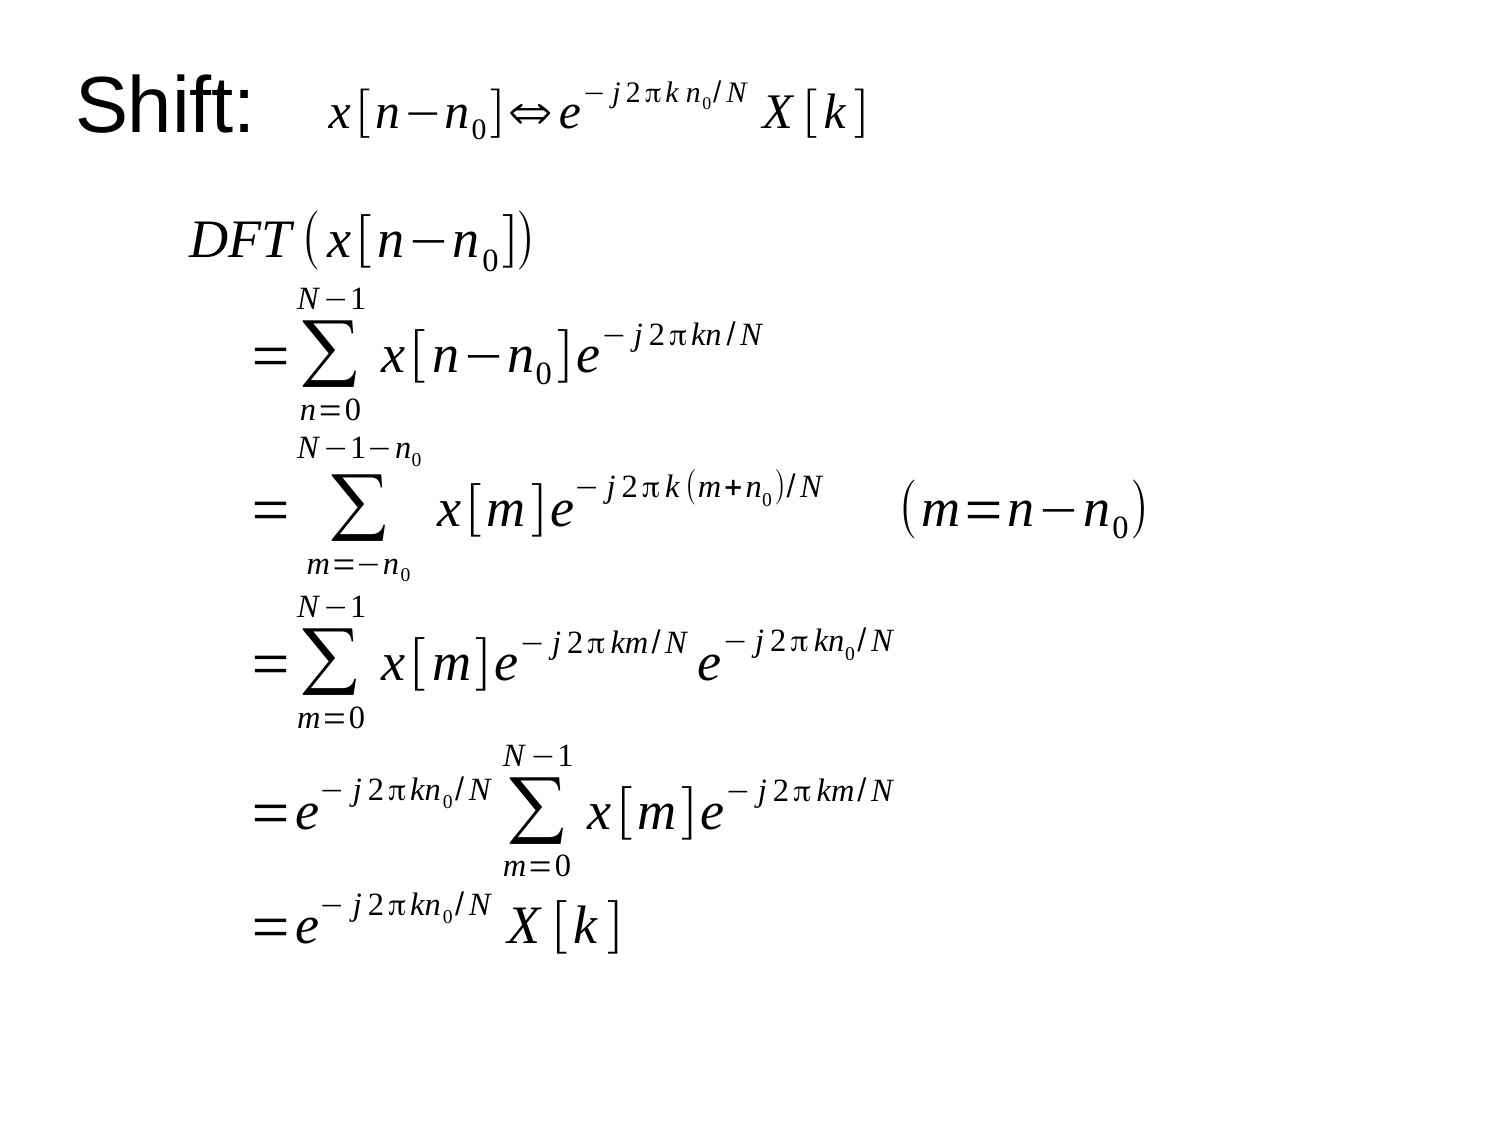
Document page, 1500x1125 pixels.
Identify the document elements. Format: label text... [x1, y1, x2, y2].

title Shift: [75, 44, 1425, 165]
chart [319, 75, 874, 146]
chart [178, 208, 1156, 1020]
